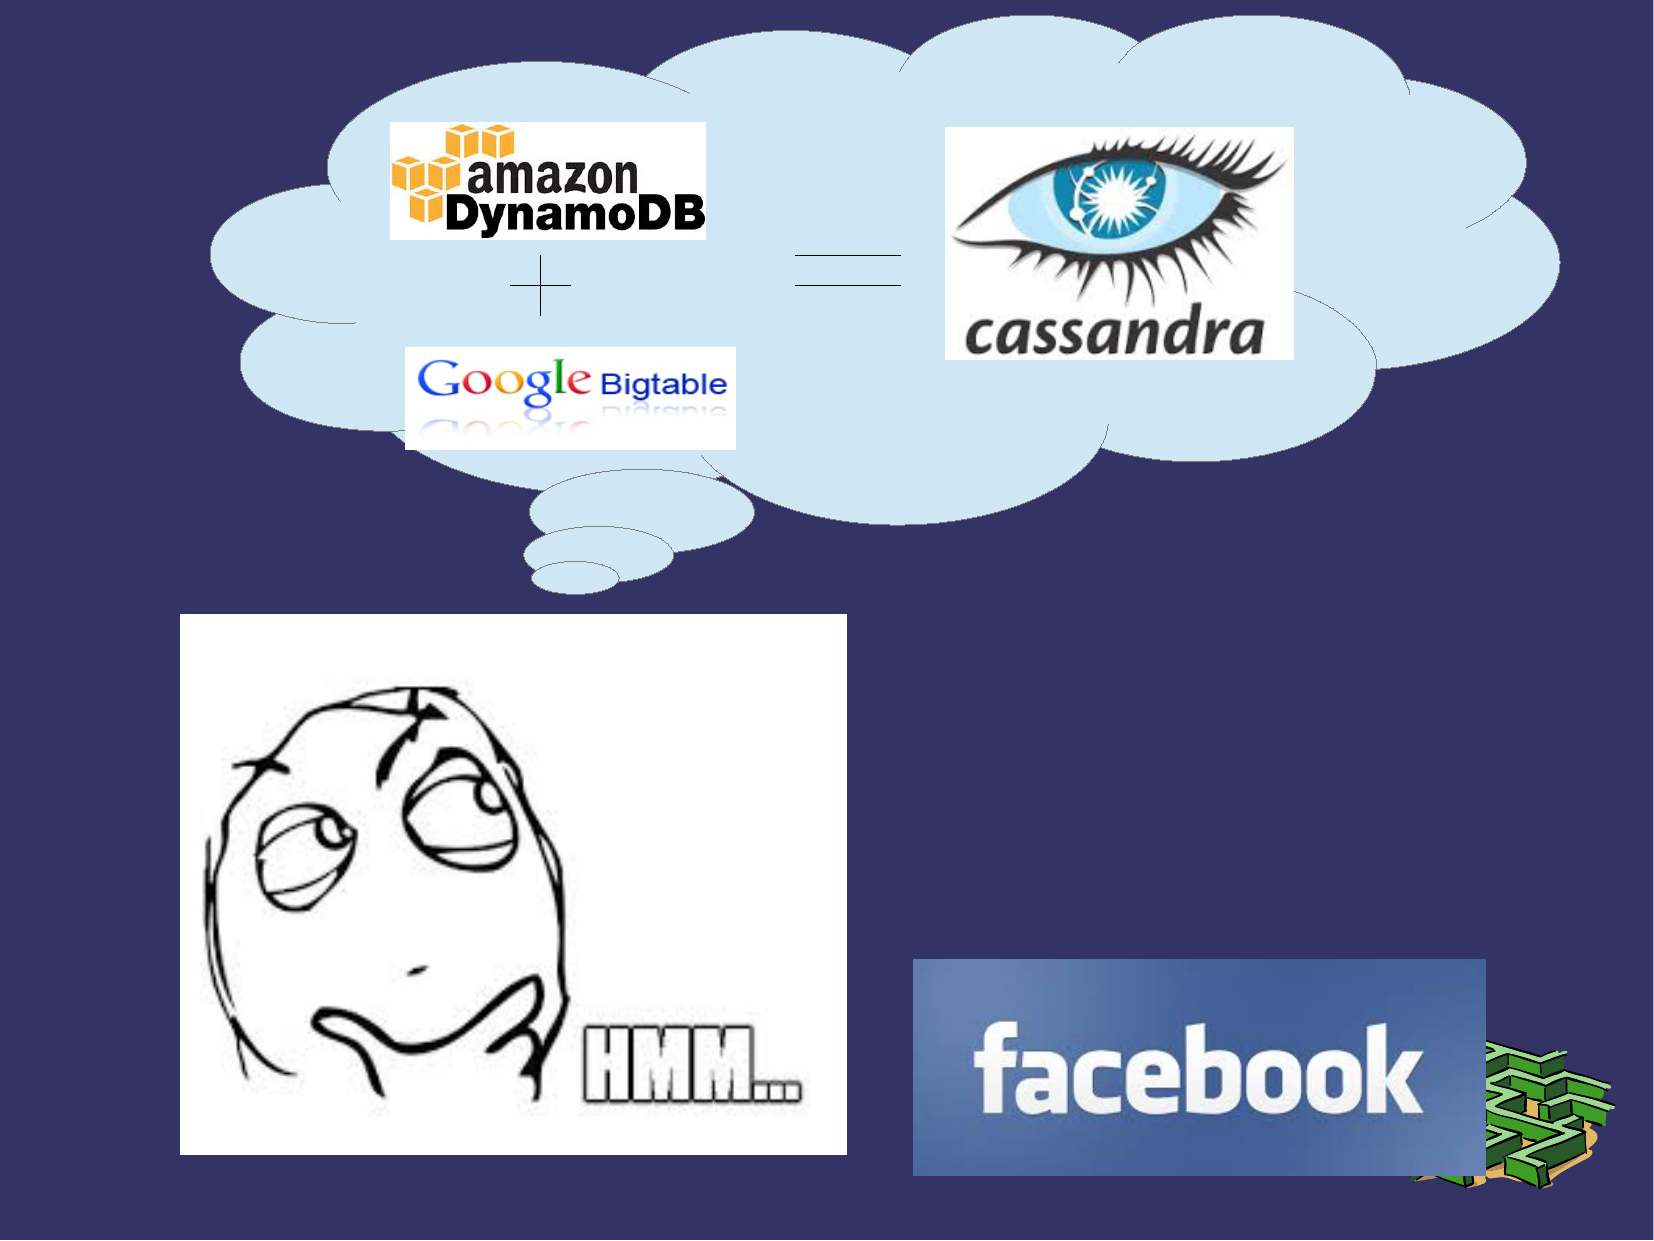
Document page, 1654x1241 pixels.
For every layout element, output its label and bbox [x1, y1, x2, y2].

picture [405, 347, 736, 451]
picture [390, 122, 706, 241]
picture [945, 127, 1294, 361]
text_box [210, 15, 1561, 595]
picture [180, 614, 847, 1156]
picture [913, 959, 1486, 1176]
